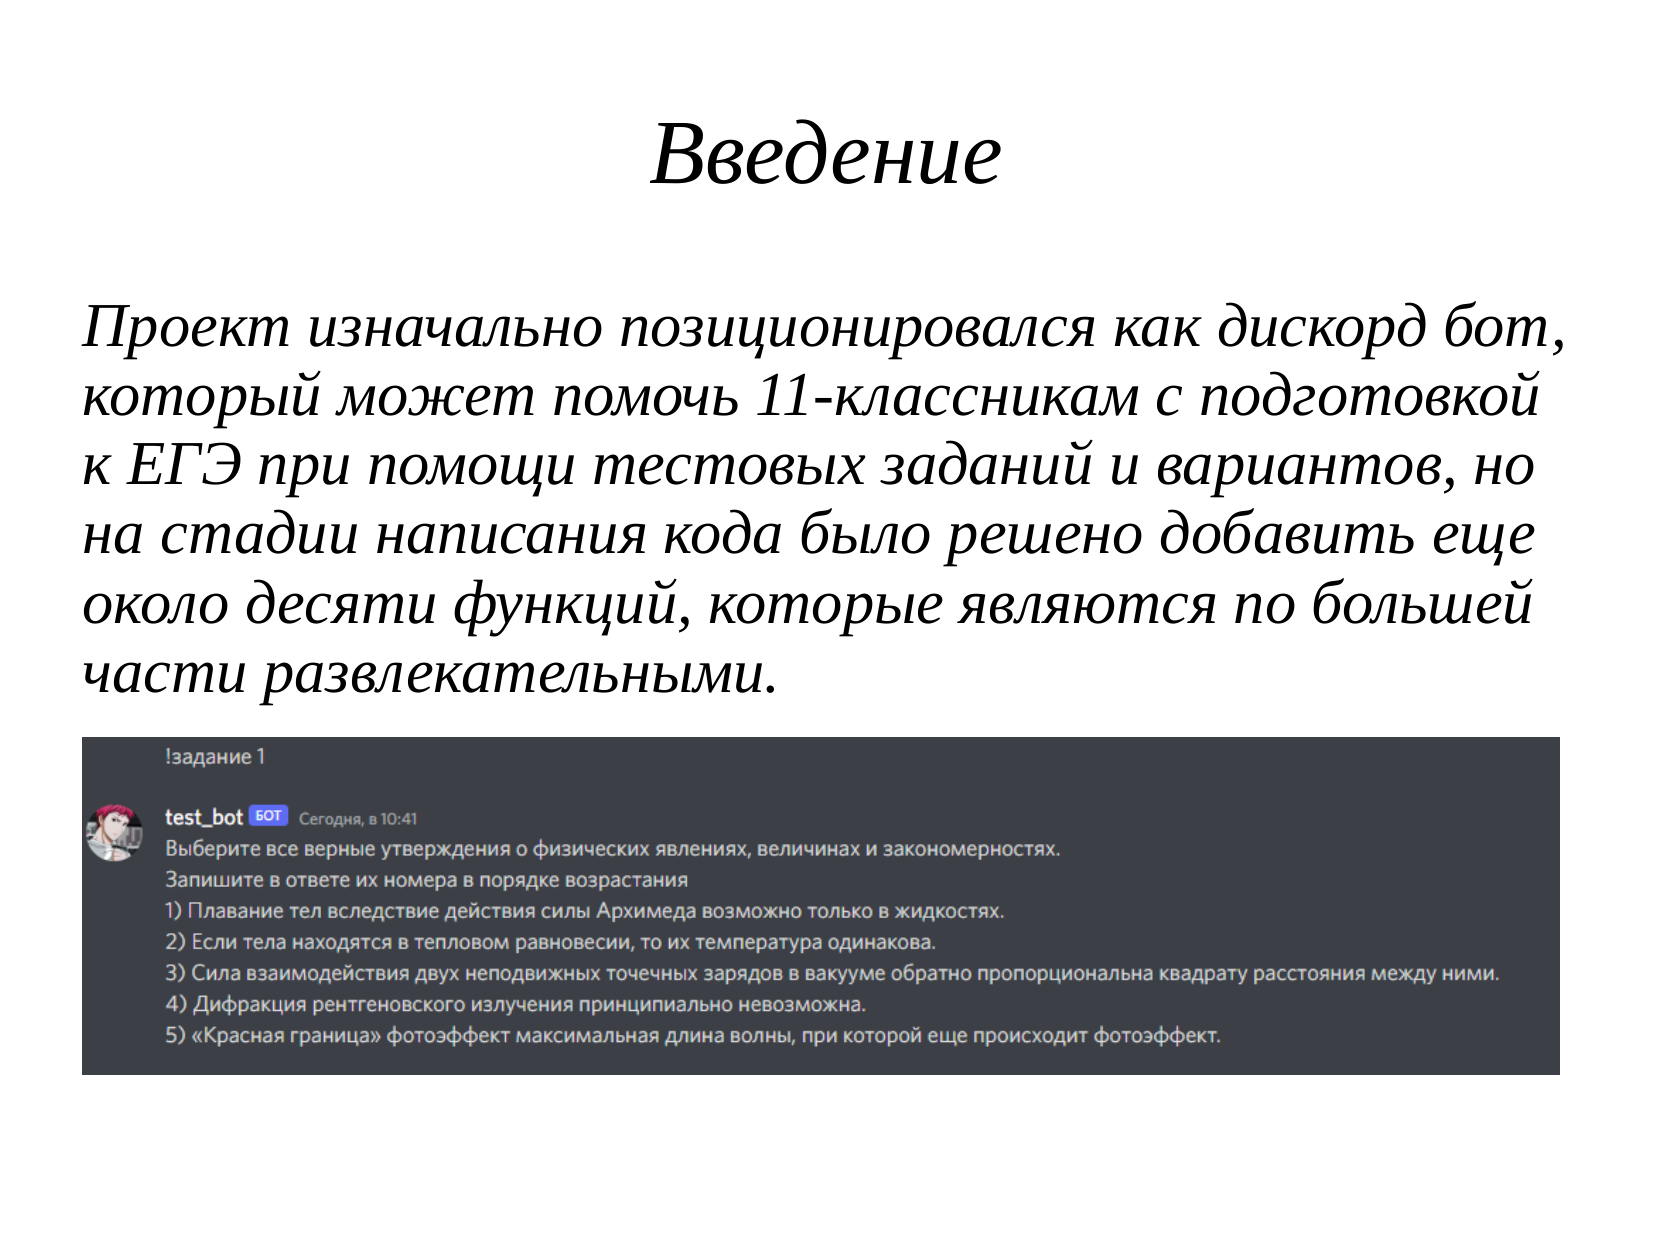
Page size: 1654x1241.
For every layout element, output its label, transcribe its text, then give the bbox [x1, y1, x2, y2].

title Введение [82, 49, 1571, 257]
list Проект изначально позиционировался как дискорд бот, который может помочь 11-классникам с подготовкой к ЕГЭ при помощи тестовых заданий и вариантов, но на стадии написания кода было решено добавить еще около десяти функций, которые являются по большей части развлекательными. [82, 290, 1571, 1010]
picture [82, 737, 1560, 1075]
